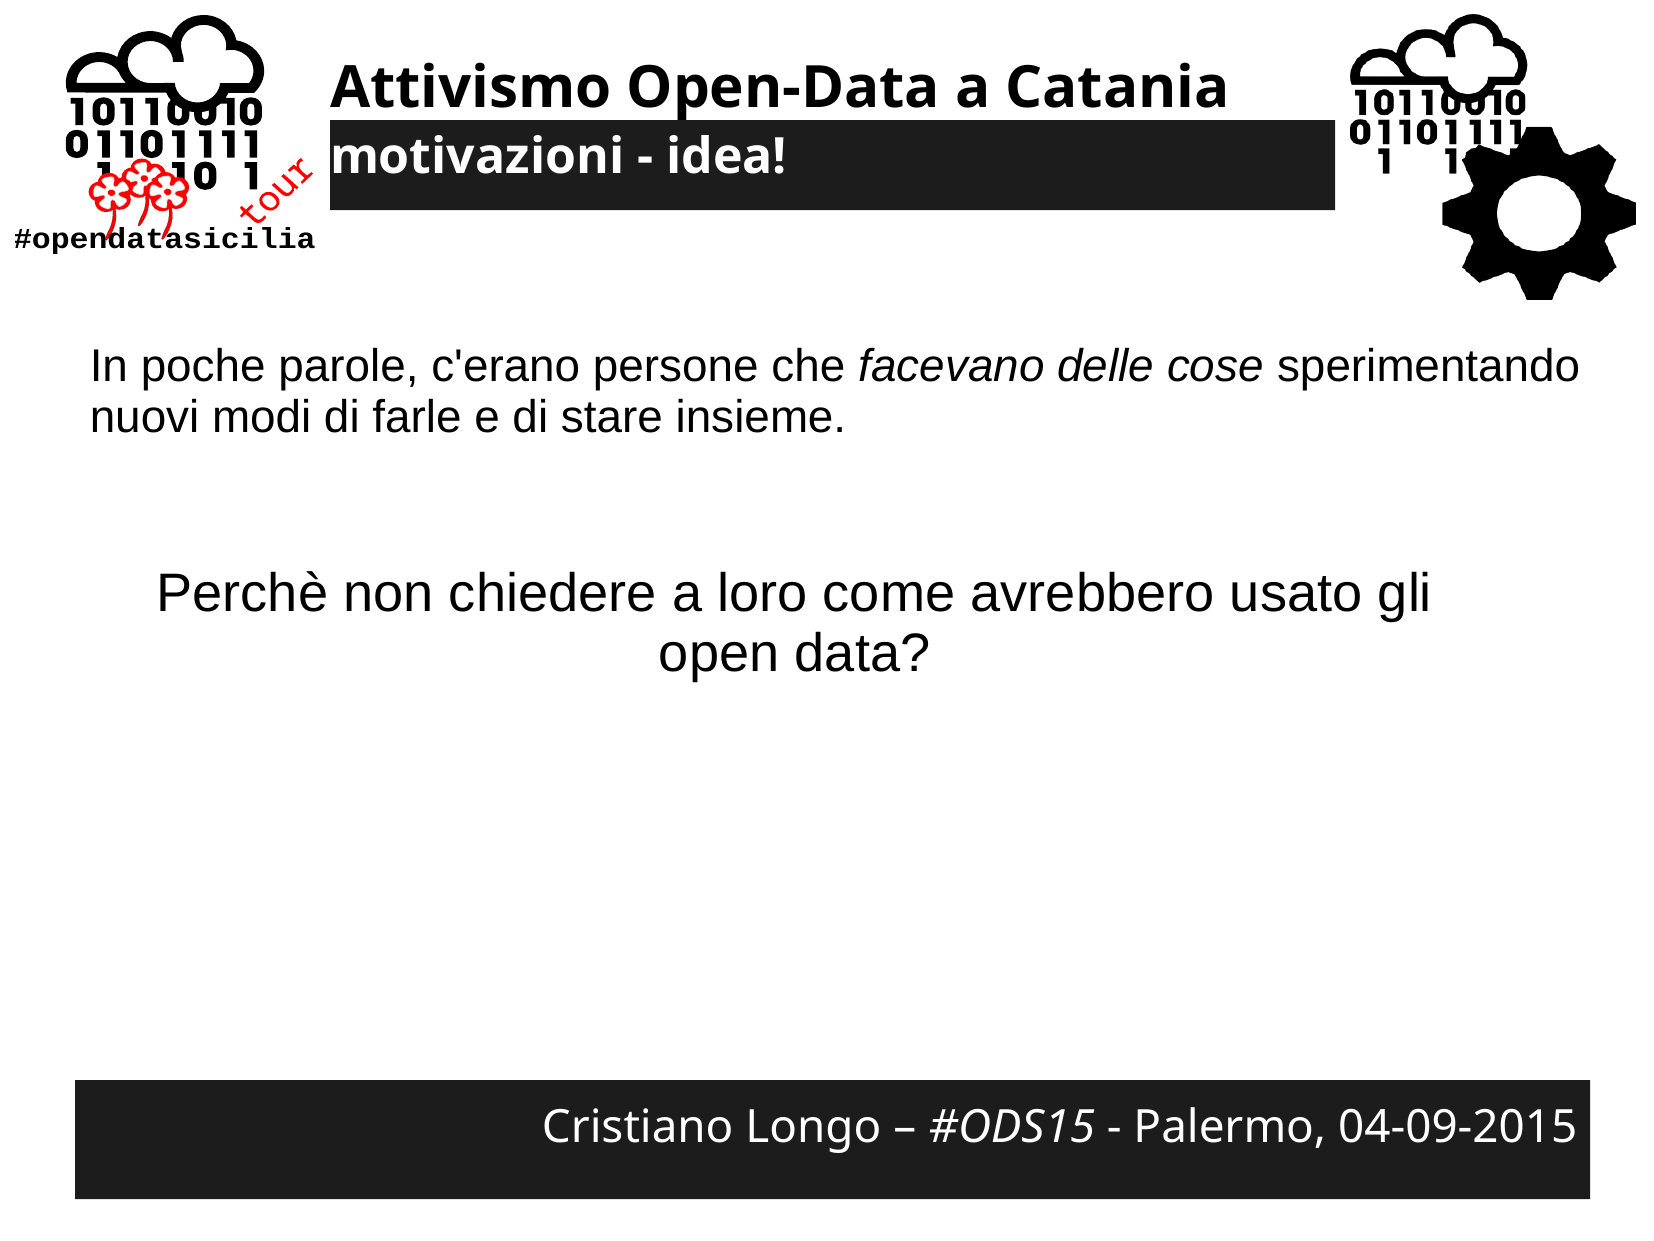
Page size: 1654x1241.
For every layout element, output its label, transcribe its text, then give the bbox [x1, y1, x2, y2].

text_box In poche parole, c'erano persone che facevano delle cose sperimentando nuovi modi di farle e di stare insieme. [75, 332, 1606, 451]
list Attivismo Open-Data a Catania [330, 45, 1321, 120]
text_box Perchè non chiedere a loro come avrebbero usato gli open data? [135, 555, 1456, 692]
picture [15, 15, 316, 256]
picture [1350, 14, 1636, 301]
list motivazioni - idea! [330, 120, 1336, 211]
list Cristiano Longo – #ODS15 - Palermo, 04-09-2015 [75, 1080, 1591, 1200]
